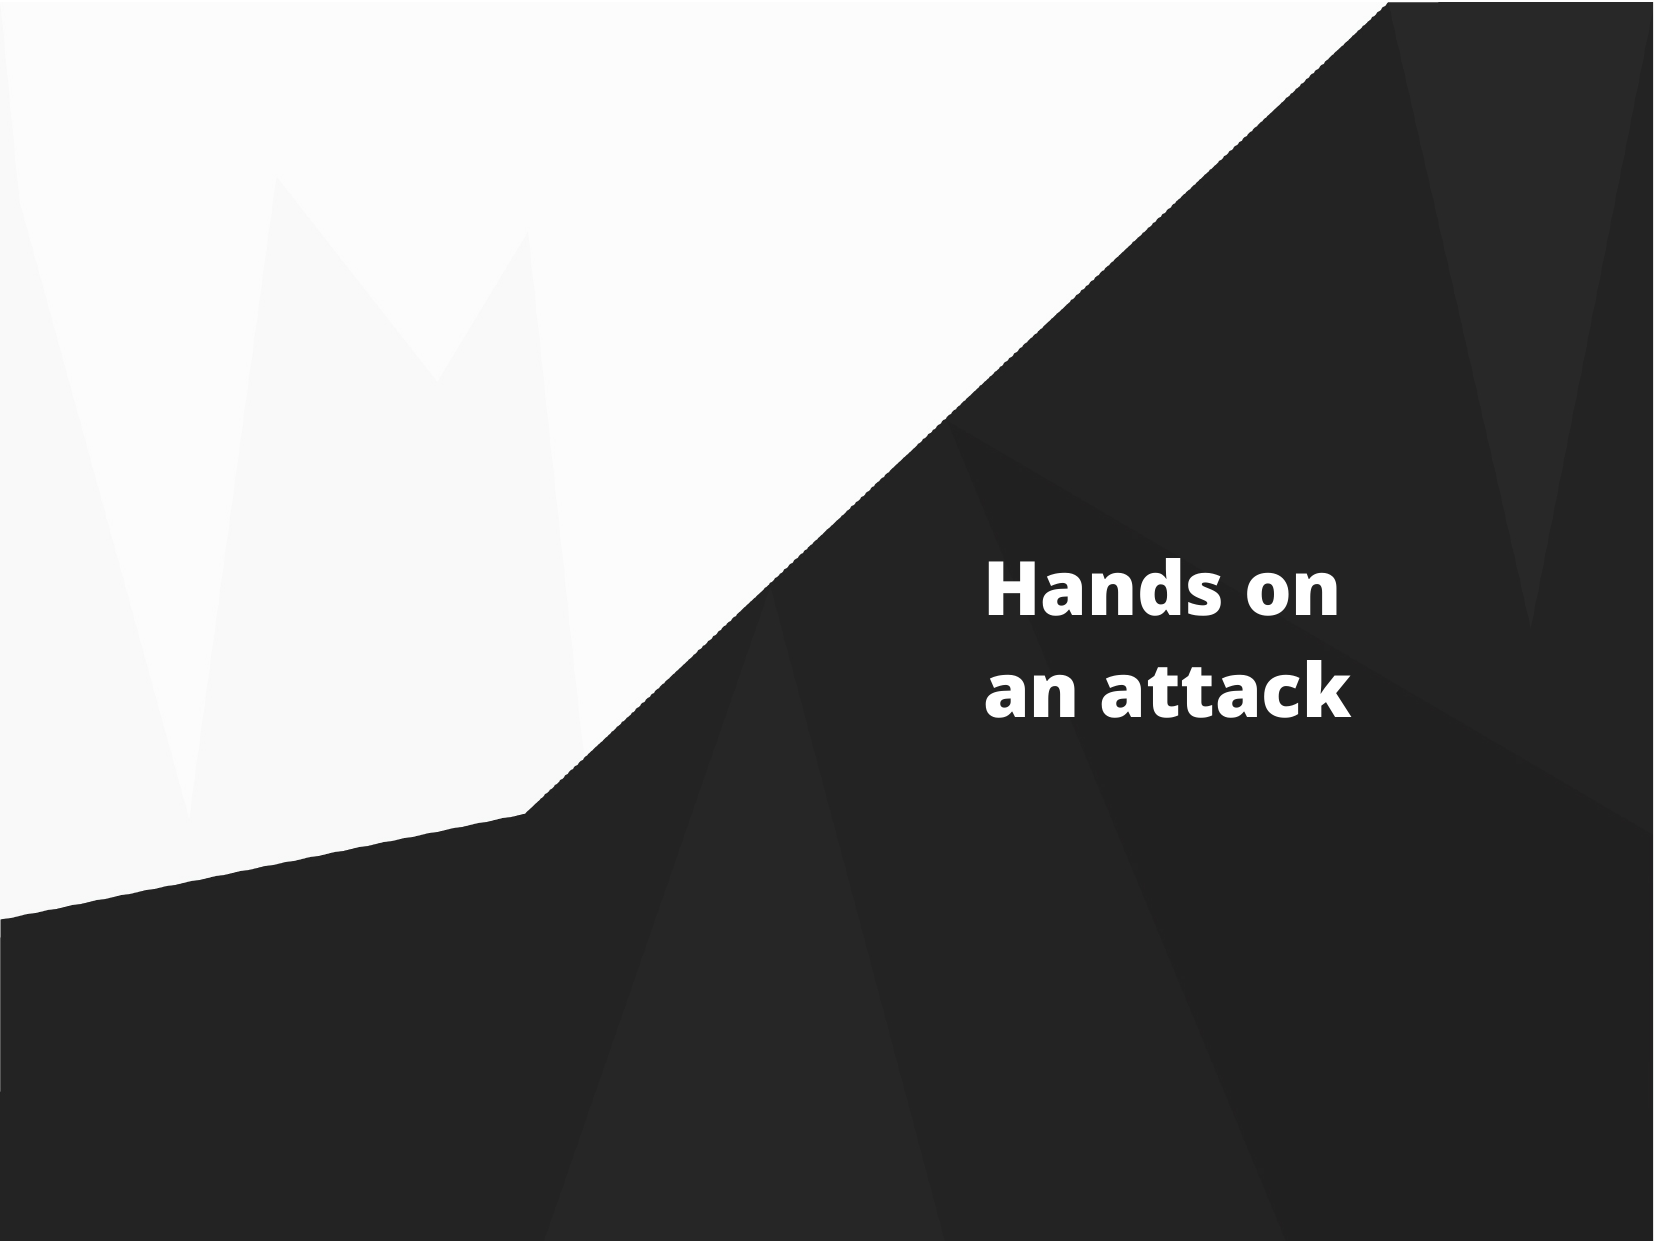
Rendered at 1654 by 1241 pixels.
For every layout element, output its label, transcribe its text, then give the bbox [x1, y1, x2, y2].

title Hands on an attack [983, 549, 1653, 725]
picture [0, 2, 1654, 1241]
